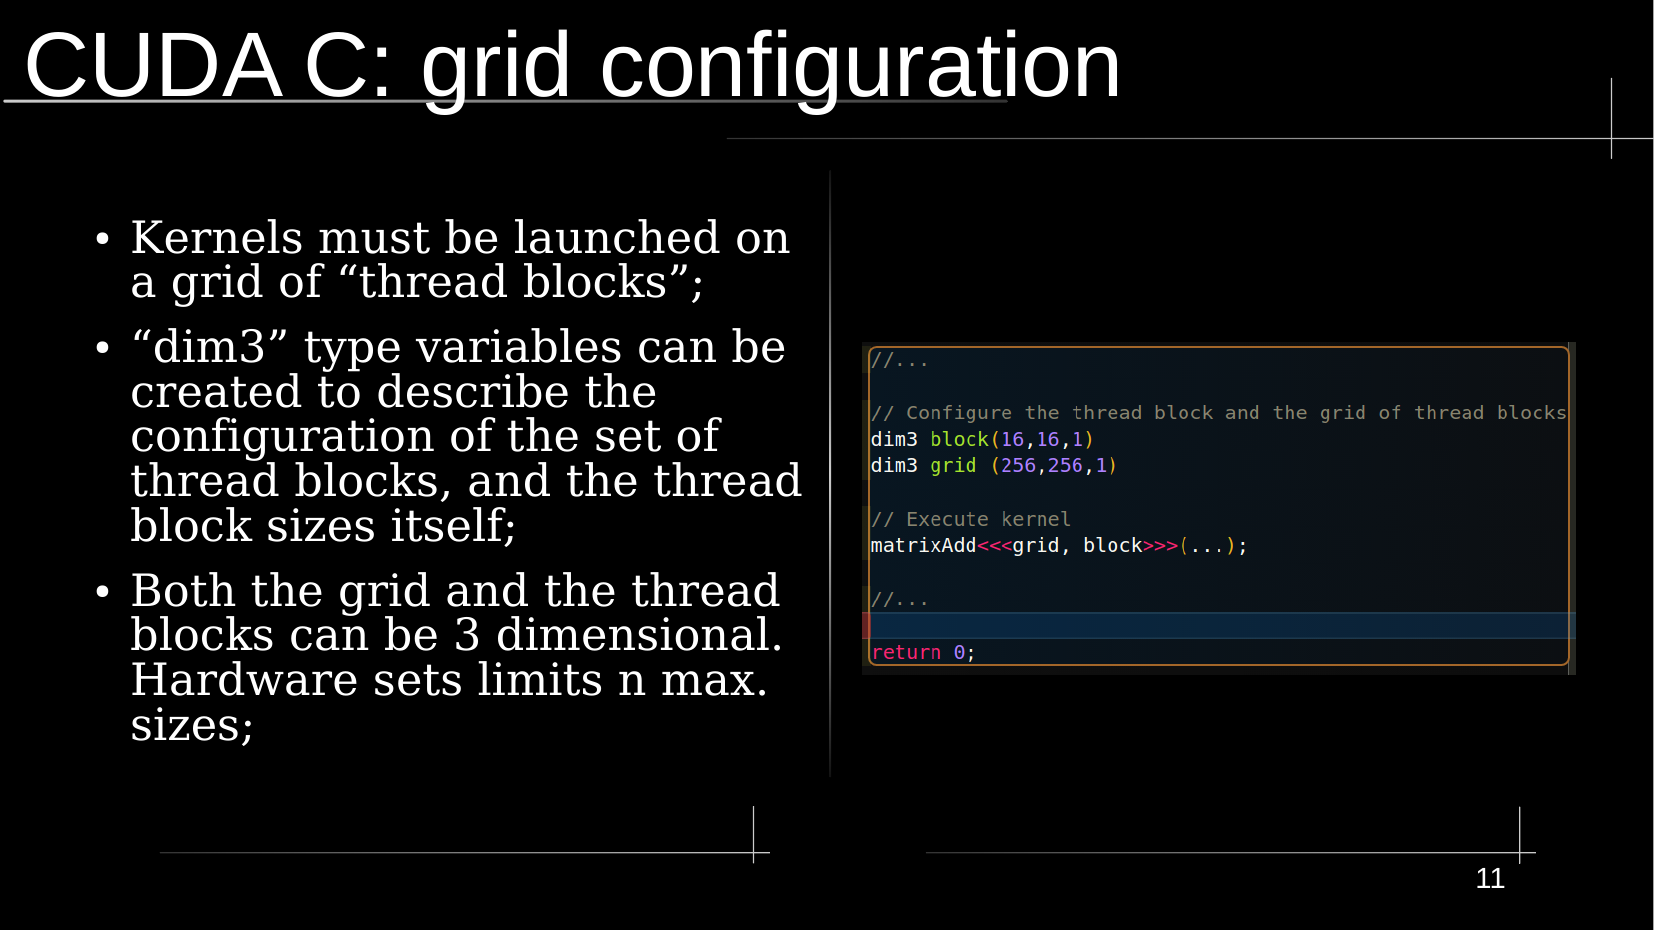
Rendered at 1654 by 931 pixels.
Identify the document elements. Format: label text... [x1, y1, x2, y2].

picture [862, 342, 1576, 676]
title CUDA C: grid configuration [23, 11, 1589, 119]
list Kernels must be launched on a grid of “thread blocks”; “dim3” type variables can be created to describe the configuration of the set of thread blocks, and the thread block sizes itself; Both the grid and the thread blocks can be 3 dimensional. Hardware sets limits n max. sizes; [82, 217, 809, 758]
